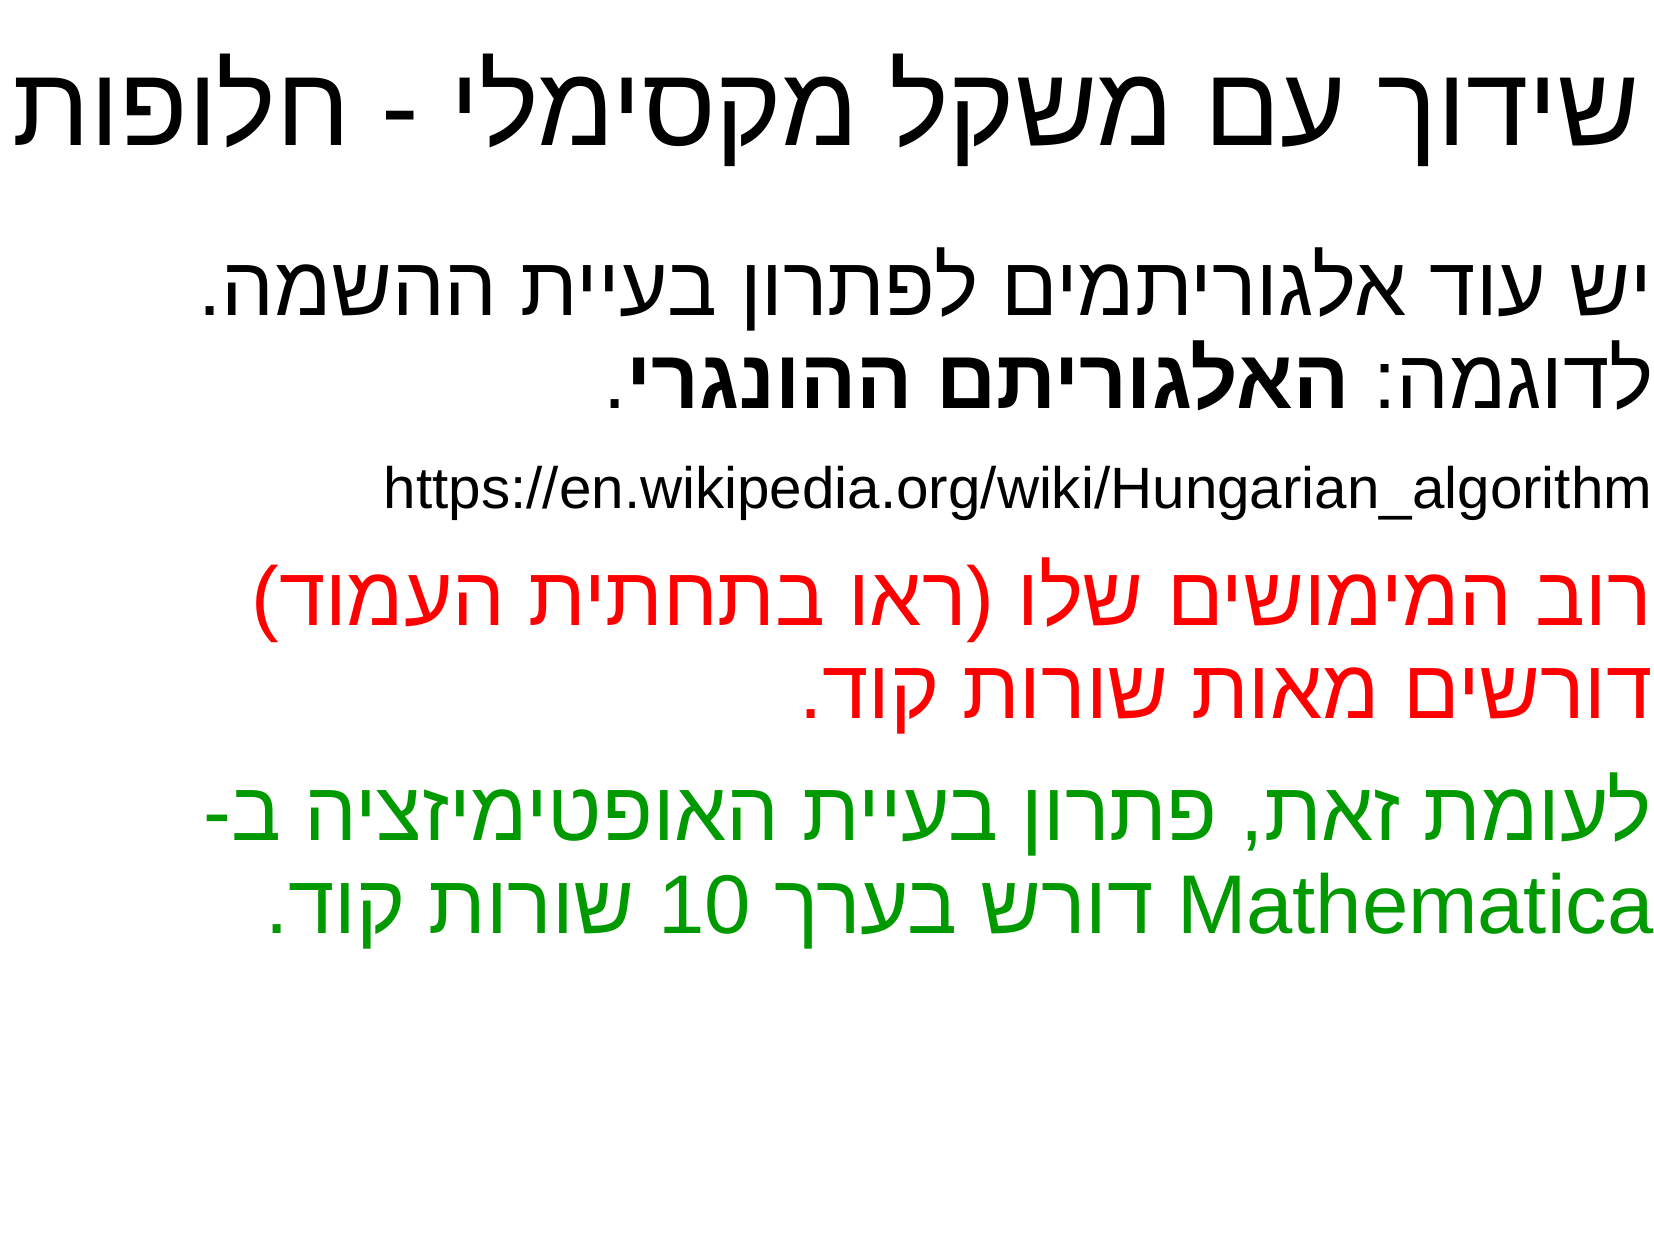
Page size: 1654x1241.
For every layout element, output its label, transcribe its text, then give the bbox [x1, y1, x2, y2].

list יש עוד אלגוריתמים לפתרון בעיית ההשמה. לדוגמה: האלגוריתם ההונגרי. https://en.wikipedia.org/wiki/Hungarian_algorithm רוב המימושים שלו (ראו בתחתית העמוד) דורשים מאות שורות קוד. לעומת זאת, פתרון בעיית האופטימיזציה ב- Mathematica דורש בערך 10 שורות קוד. [0, 240, 1654, 1171]
title שידוך עם משקל מקסימלי - חלופות [0, 0, 1654, 213]
